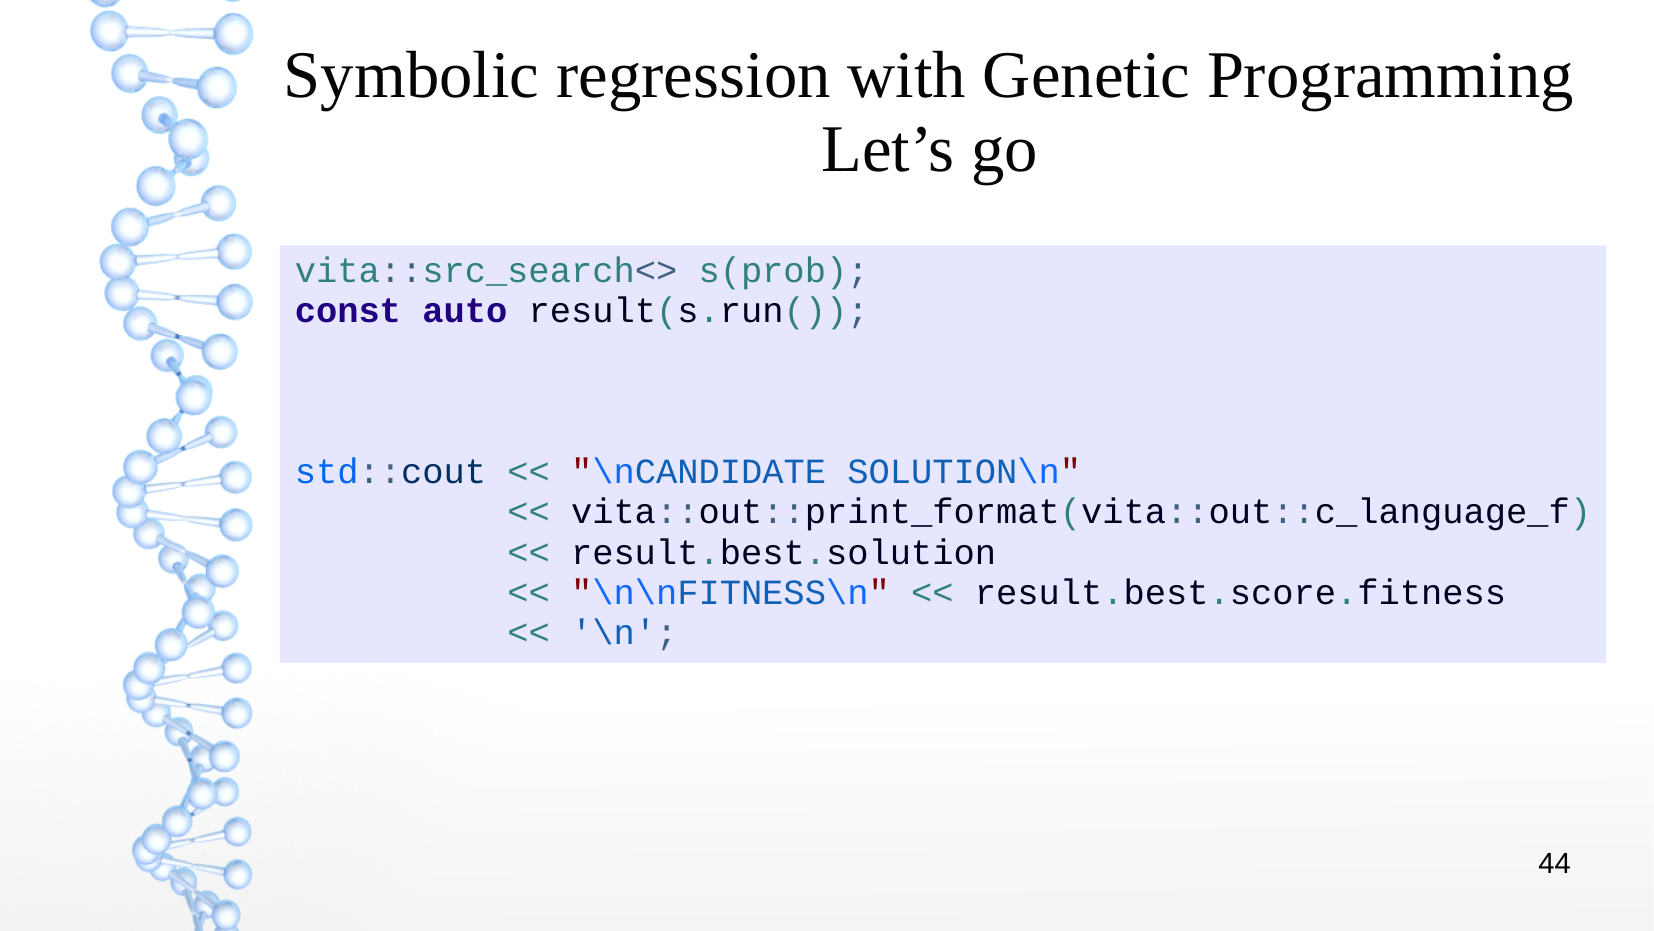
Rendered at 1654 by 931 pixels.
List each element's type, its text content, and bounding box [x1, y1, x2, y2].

picture [0, 0, 1654, 931]
text_box vita::src_search<> s(prob); const auto result(s.run()); std::cout << "\nCANDIDATE SOLUTION\n" << vita::out::print_format(vita::out::c_language_f) << result.best.solution << "\n\nFITNESS\n" << result.best.score.fitness << '\n'; [279, 245, 1607, 663]
title Symbolic regression with Genetic Programming Let’s go [265, 35, 1595, 189]
